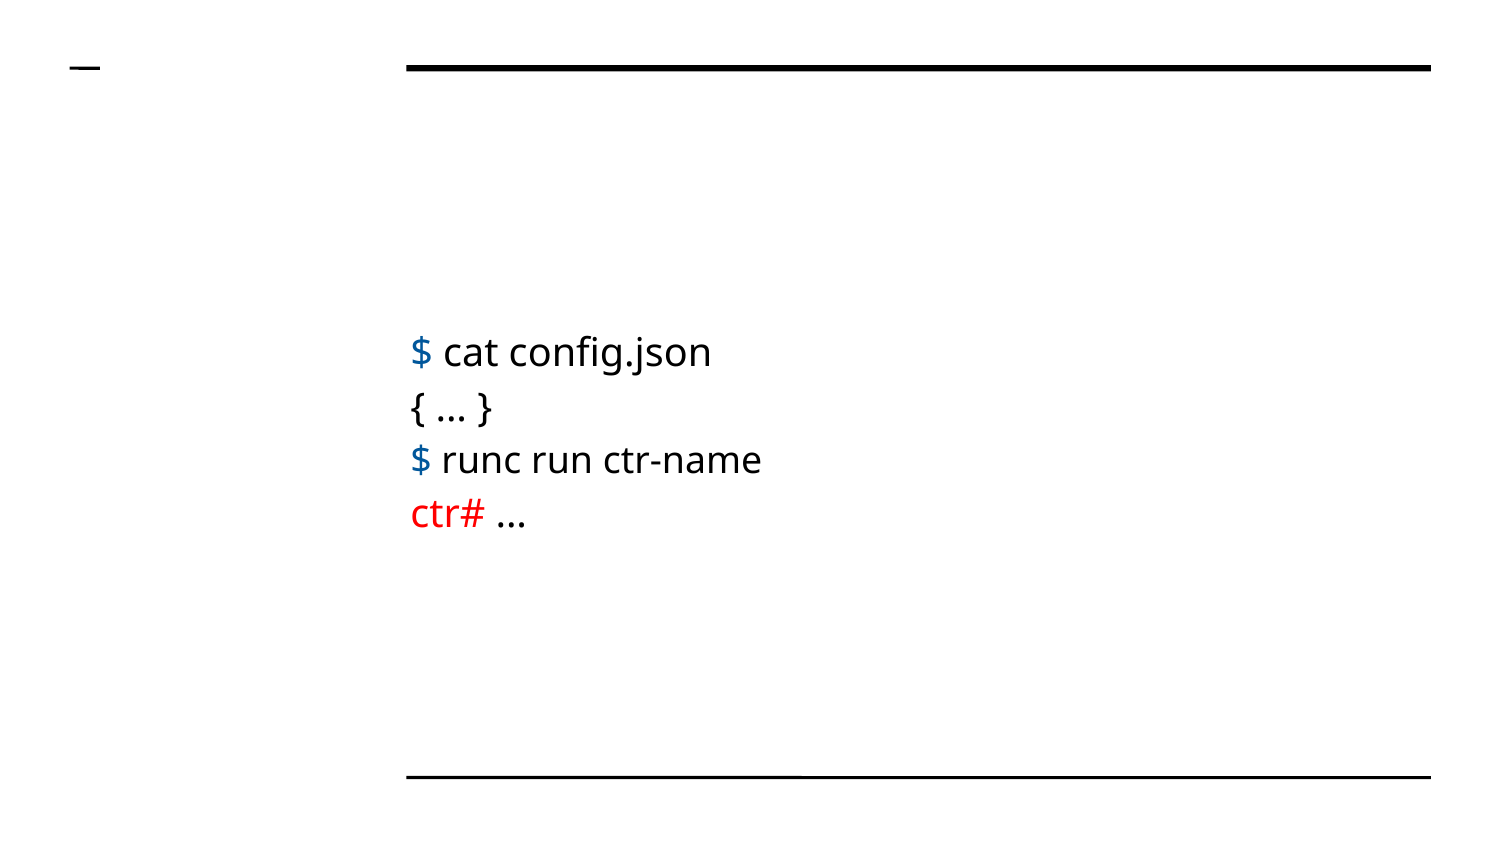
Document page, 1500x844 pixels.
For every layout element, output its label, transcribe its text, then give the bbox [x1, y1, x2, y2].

list $ cat config.json { ... } $ runc run ctr-name ctr# ... [395, 100, 1433, 755]
